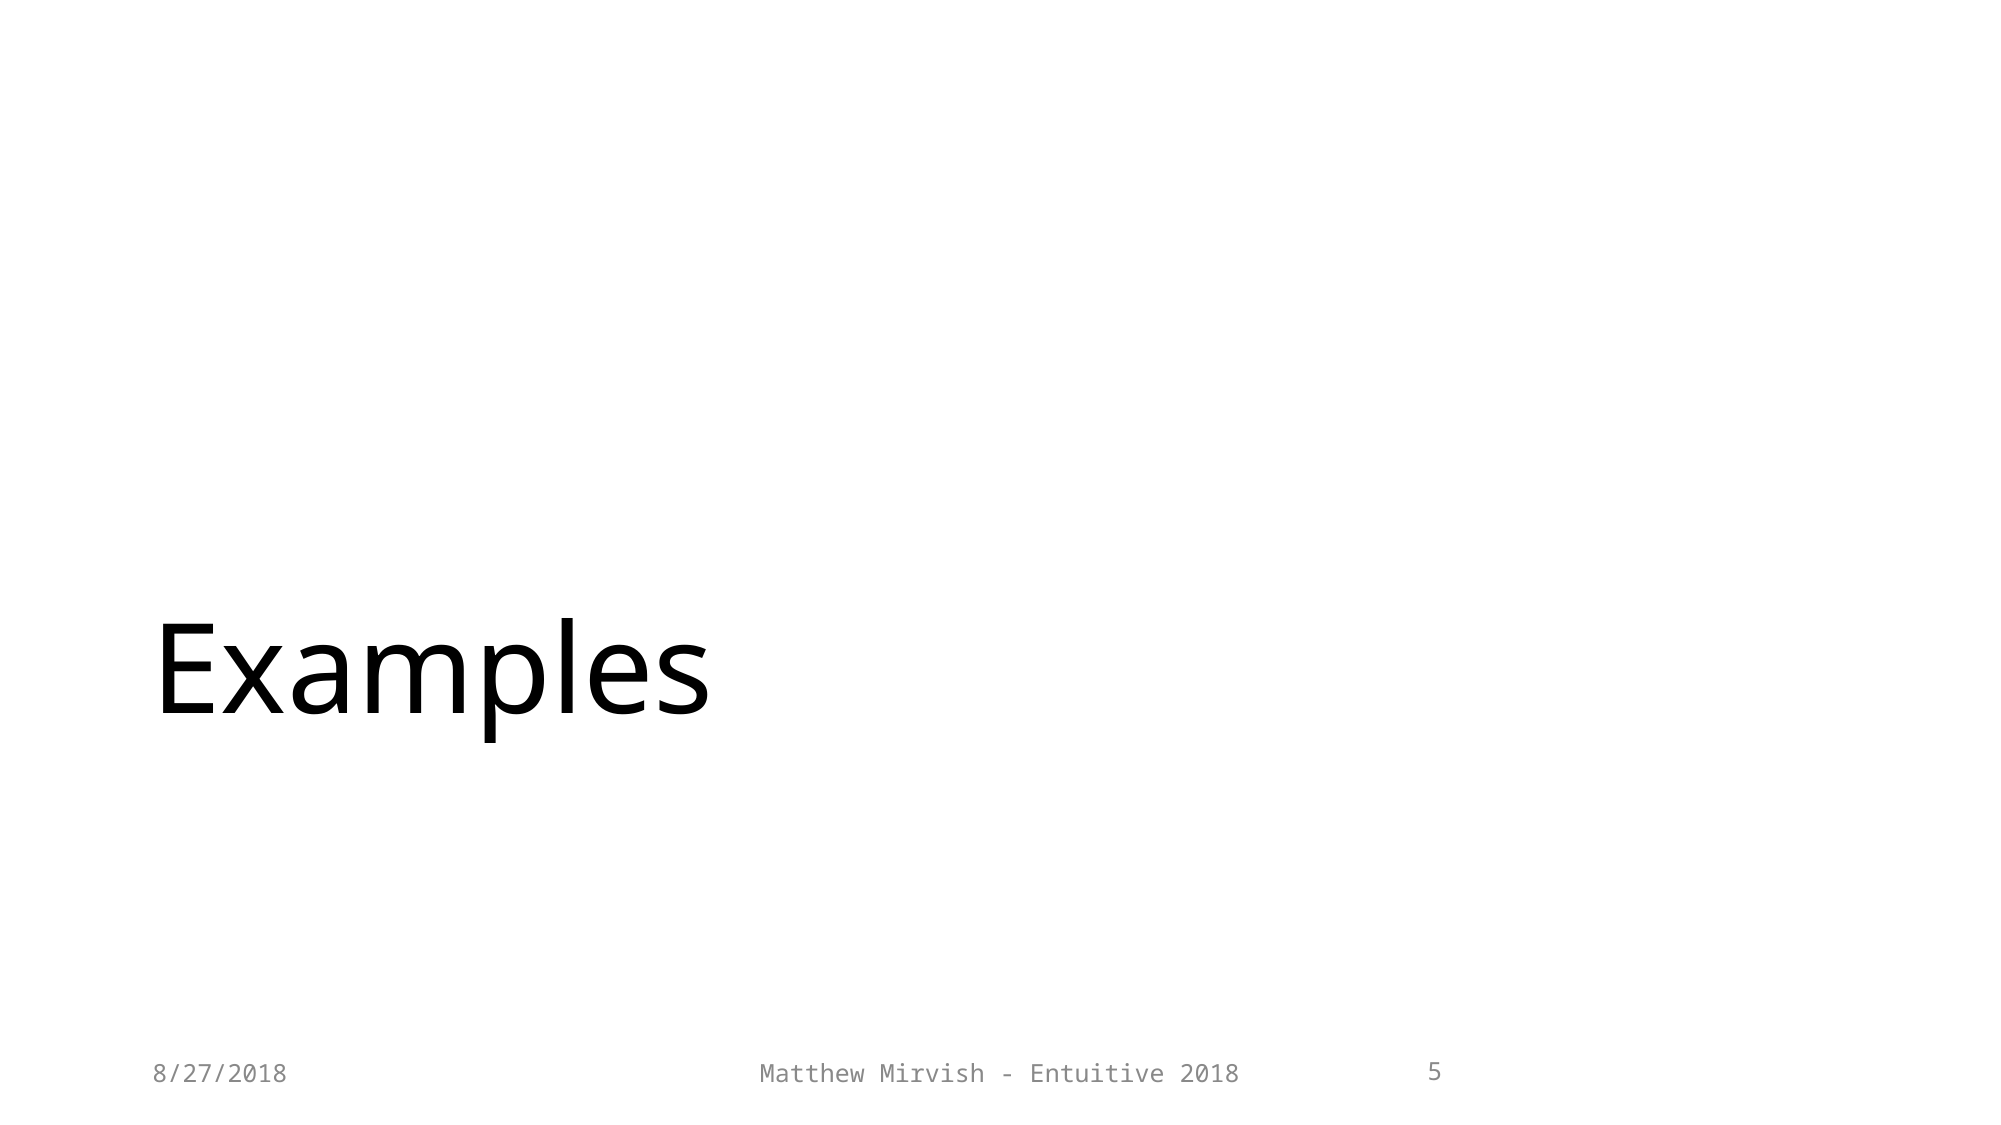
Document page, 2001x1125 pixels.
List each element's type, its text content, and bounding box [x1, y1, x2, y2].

title Examples [136, 280, 1862, 749]
text_box 8/27/2018 [137, 1042, 588, 1103]
text_box Matthew Mirvish - Entuitive 2018 [662, 1042, 1338, 1103]
text_box 5 [1412, 1042, 1863, 1103]
